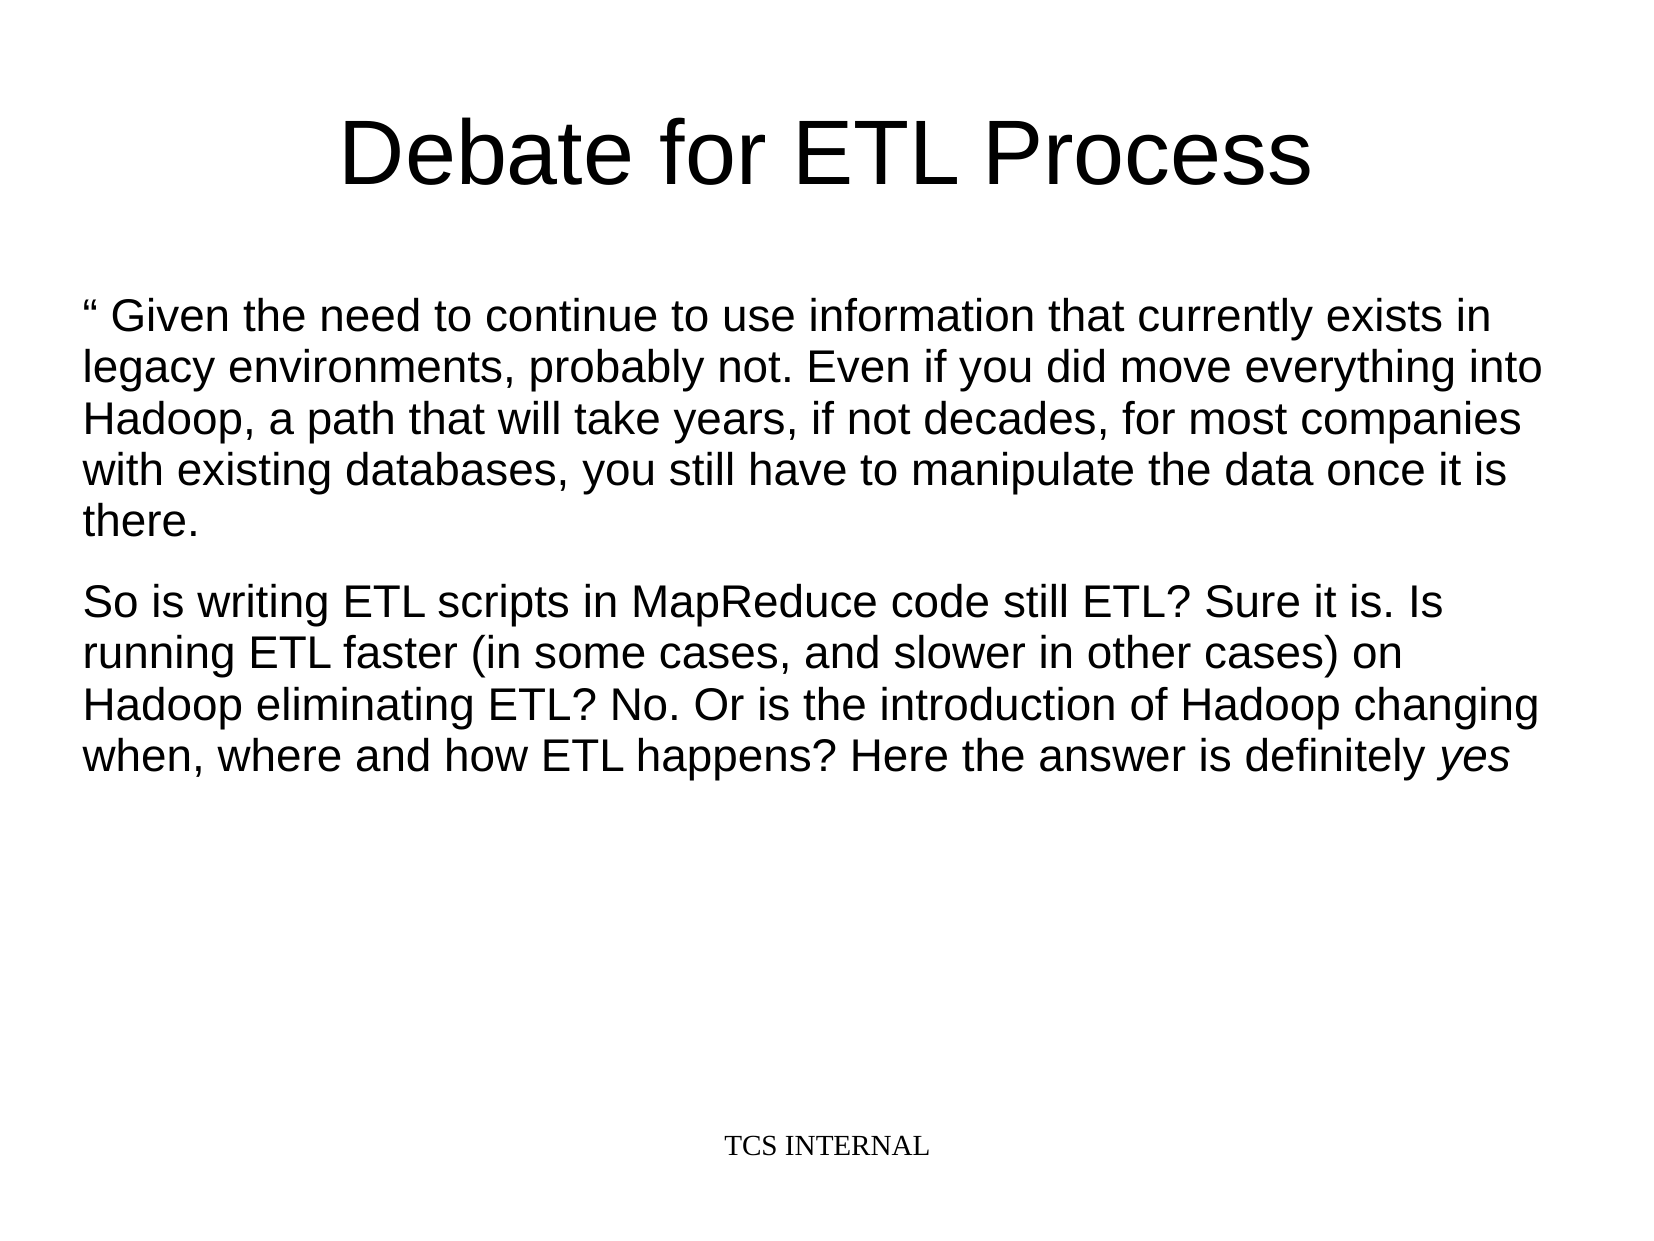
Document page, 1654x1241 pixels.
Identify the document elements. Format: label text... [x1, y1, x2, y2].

list “ Given the need to continue to use information that currently exists in legacy environments, probably not. Even if you did move everything into Hadoop, a path that will take years, if not decades, for most companies with existing databases, you still have to manipulate the data once it is there. So is writing ETL scripts in MapReduce code still ETL? Sure it is. Is running ETL faster (in some cases, and slower in other cases) on Hadoop eliminating ETL? No. Or is the introduction of Hadoop changing when, where and how ETL happens? Here the answer is definitely yes [82, 290, 1571, 1109]
title Debate for ETL Process [82, 49, 1571, 257]
